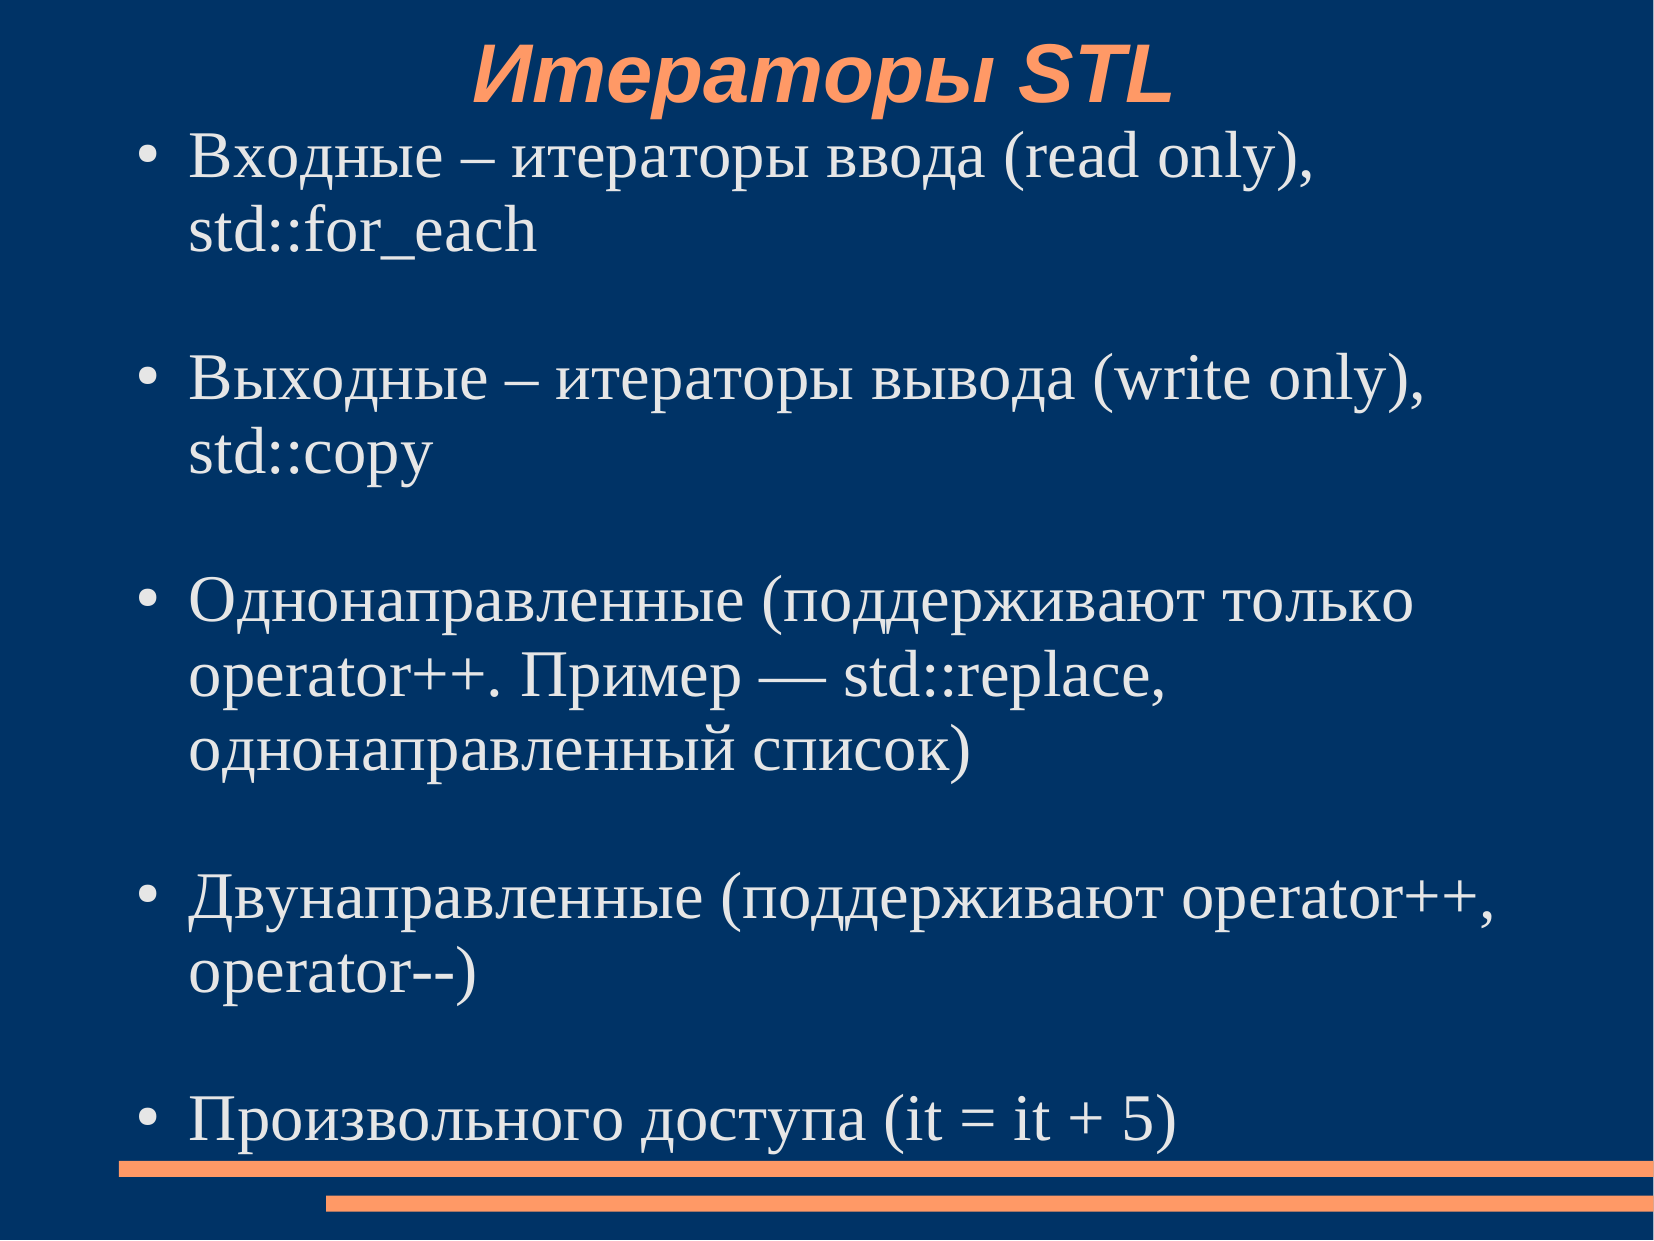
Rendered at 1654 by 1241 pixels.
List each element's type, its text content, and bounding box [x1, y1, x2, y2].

list Входные – итераторы ввода (read only), std::for_each Выходные – итераторы вывода (write only), std::copy Однонаправленные (поддерживают только operator++. Пример — std::replace, однонаправленный список) Двунаправленные (поддерживают operator++, operator--) Произвольного доступа (it = it + 5) [118, 118, 1558, 1155]
title Итераторы STL [118, 0, 1531, 118]
